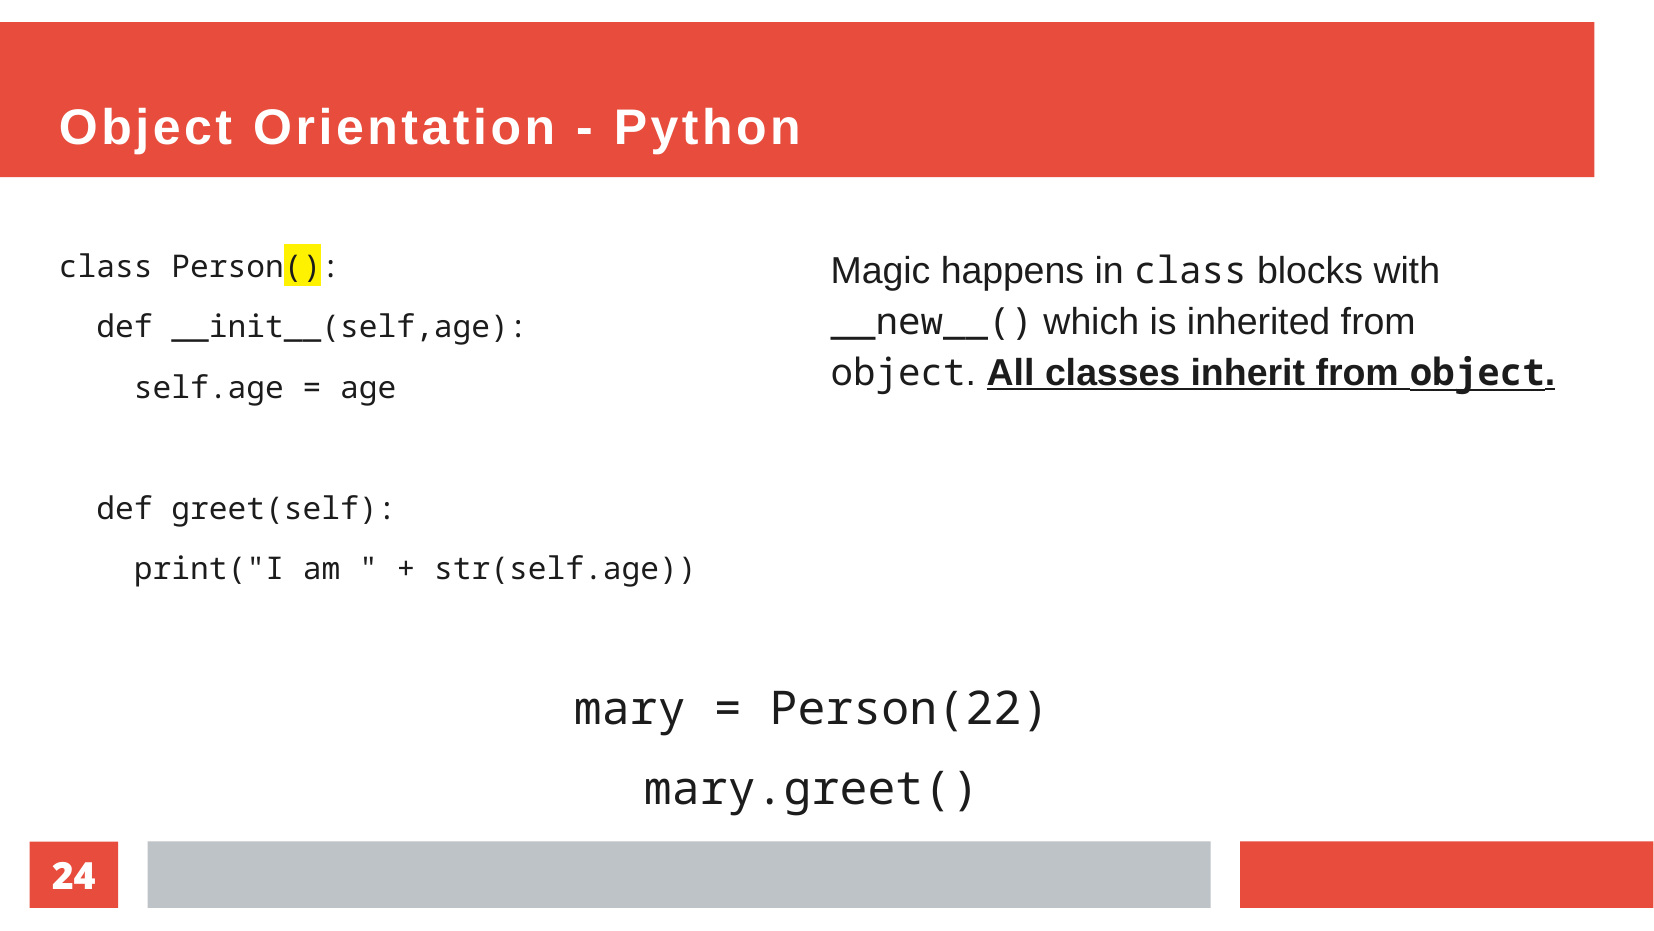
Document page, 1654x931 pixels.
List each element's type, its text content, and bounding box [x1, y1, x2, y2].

title Object Orientation - Python [59, 44, 1595, 156]
list mary = Person(22) mary.greet() [59, 675, 1565, 819]
list class Person(): def __init__(self,age): self.age = age def greet(self): print("I am " + str(self.age)) [59, 243, 794, 675]
list Magic happens in class blocks with __new__() which is inherited from object. All classes inherit from object. [830, 243, 1566, 676]
